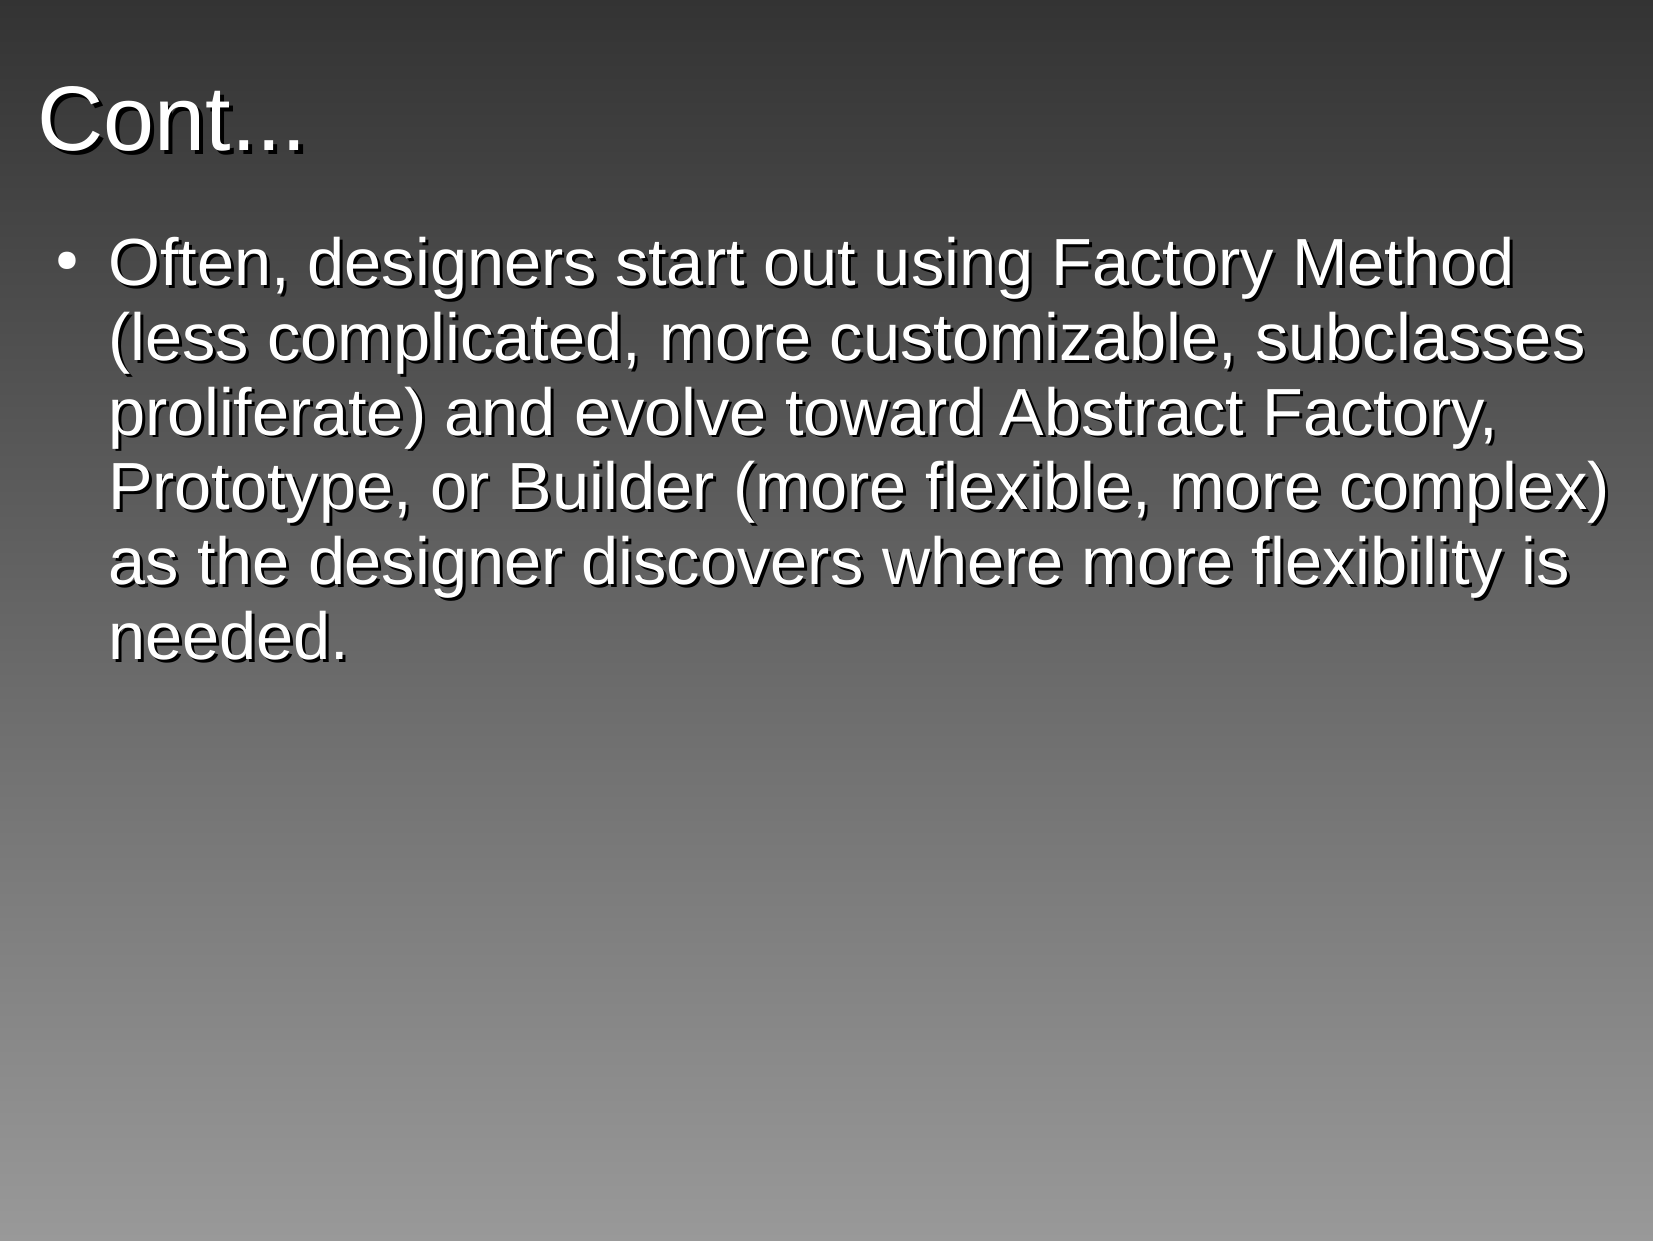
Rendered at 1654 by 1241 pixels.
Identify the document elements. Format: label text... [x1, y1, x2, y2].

list Often, designers start out using Factory Method (less complicated, more customizable, subclasses proliferate) and evolve toward Abstract Factory, Prototype, or Builder (more flexible, more complex) as the designer discovers where more flexibility is needed. [37, 225, 1613, 1126]
title Cont... [37, 49, 1613, 188]
